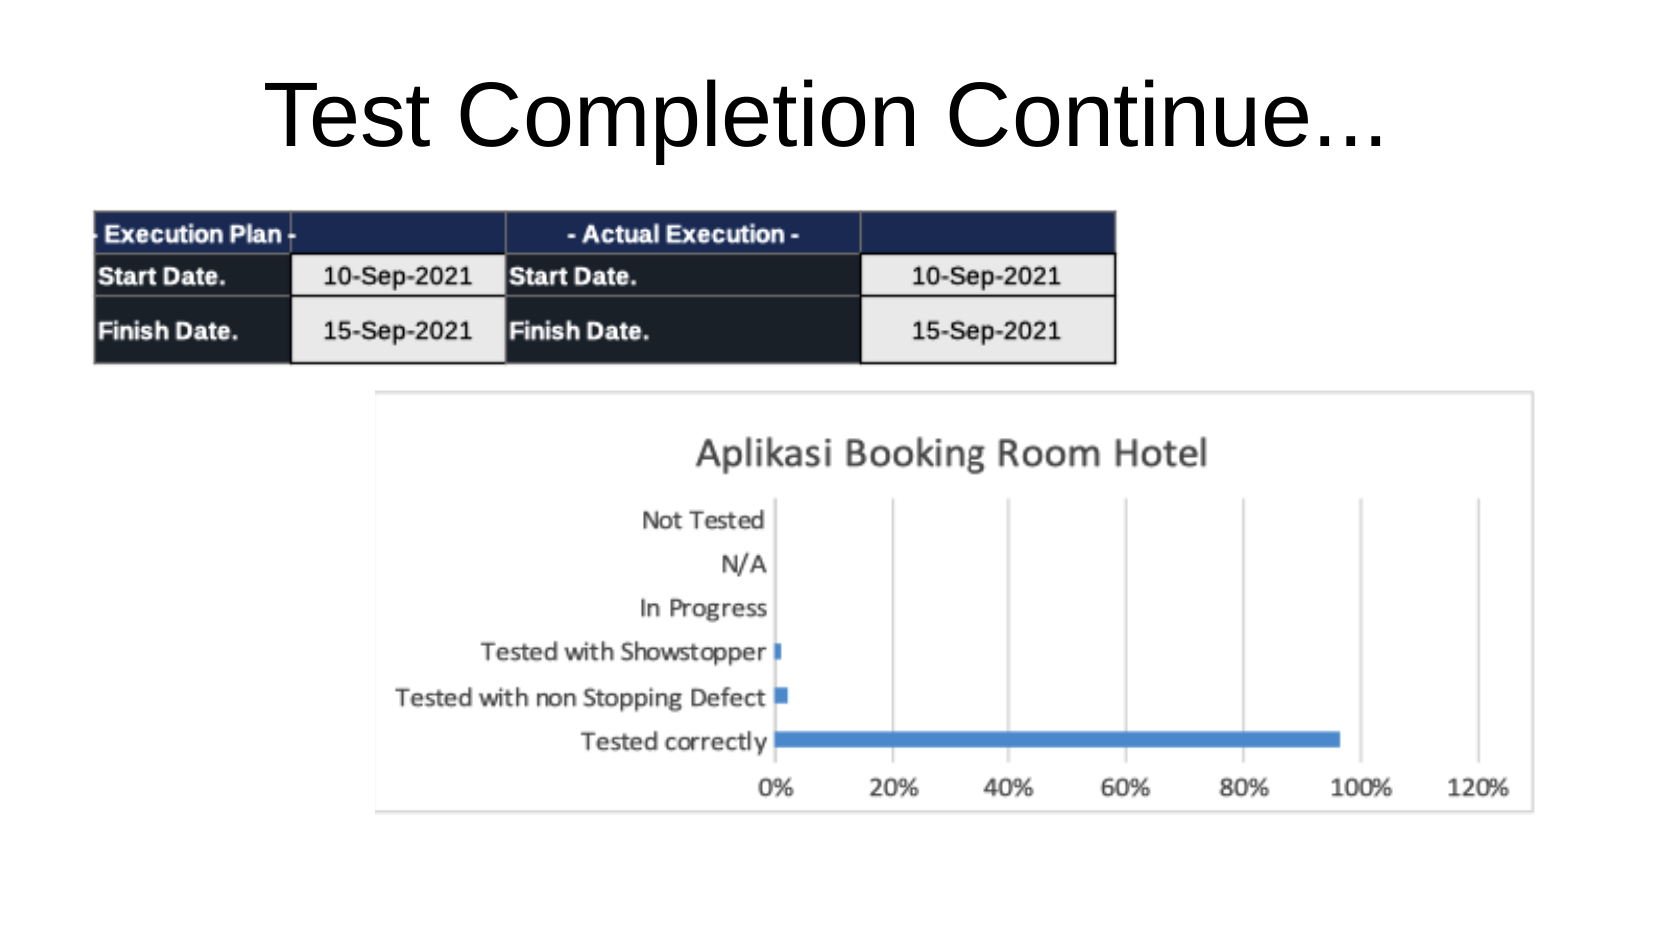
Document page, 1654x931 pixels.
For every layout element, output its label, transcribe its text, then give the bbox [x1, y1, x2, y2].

picture [90, 209, 1121, 369]
picture [375, 389, 1541, 815]
title Test Completion Continue... [82, 37, 1571, 193]
